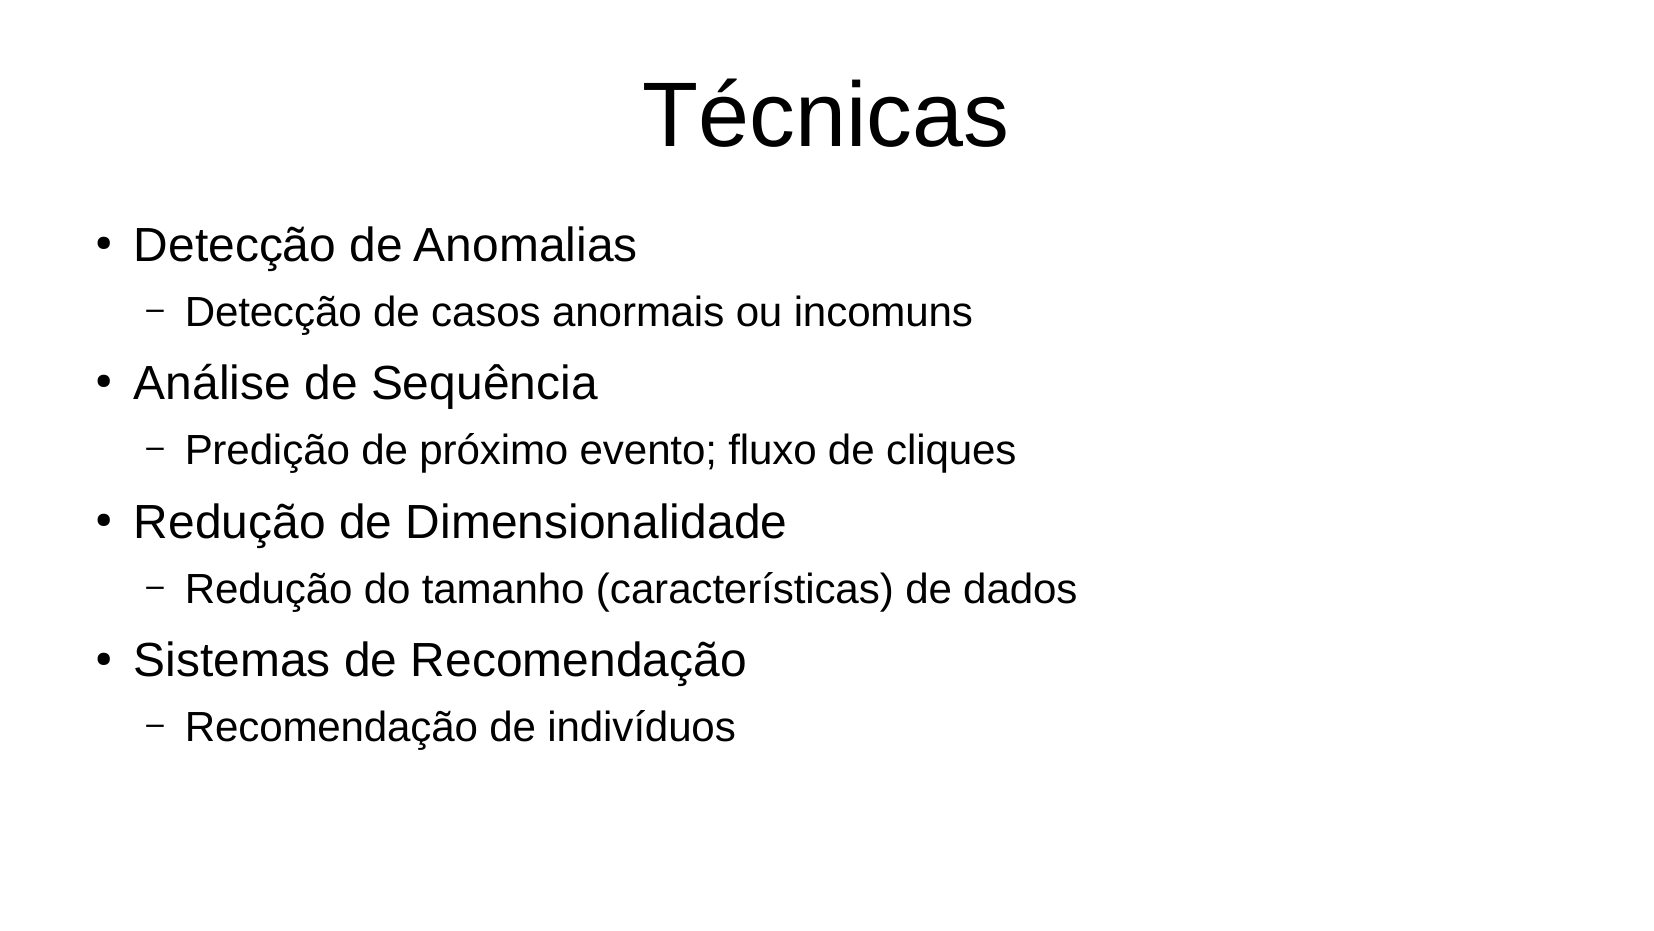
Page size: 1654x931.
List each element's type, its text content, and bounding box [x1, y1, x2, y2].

title Técnicas [82, 37, 1571, 193]
list Detecção de Anomalias Detecção de casos anormais ou incomuns Análise de Sequência Predição de próximo evento; fluxo de cliques Redução de Dimensionalidade Redução do tamanho (características) de dados Sistemas de Recomendação Recomendação de indivíduos [82, 217, 1571, 758]
